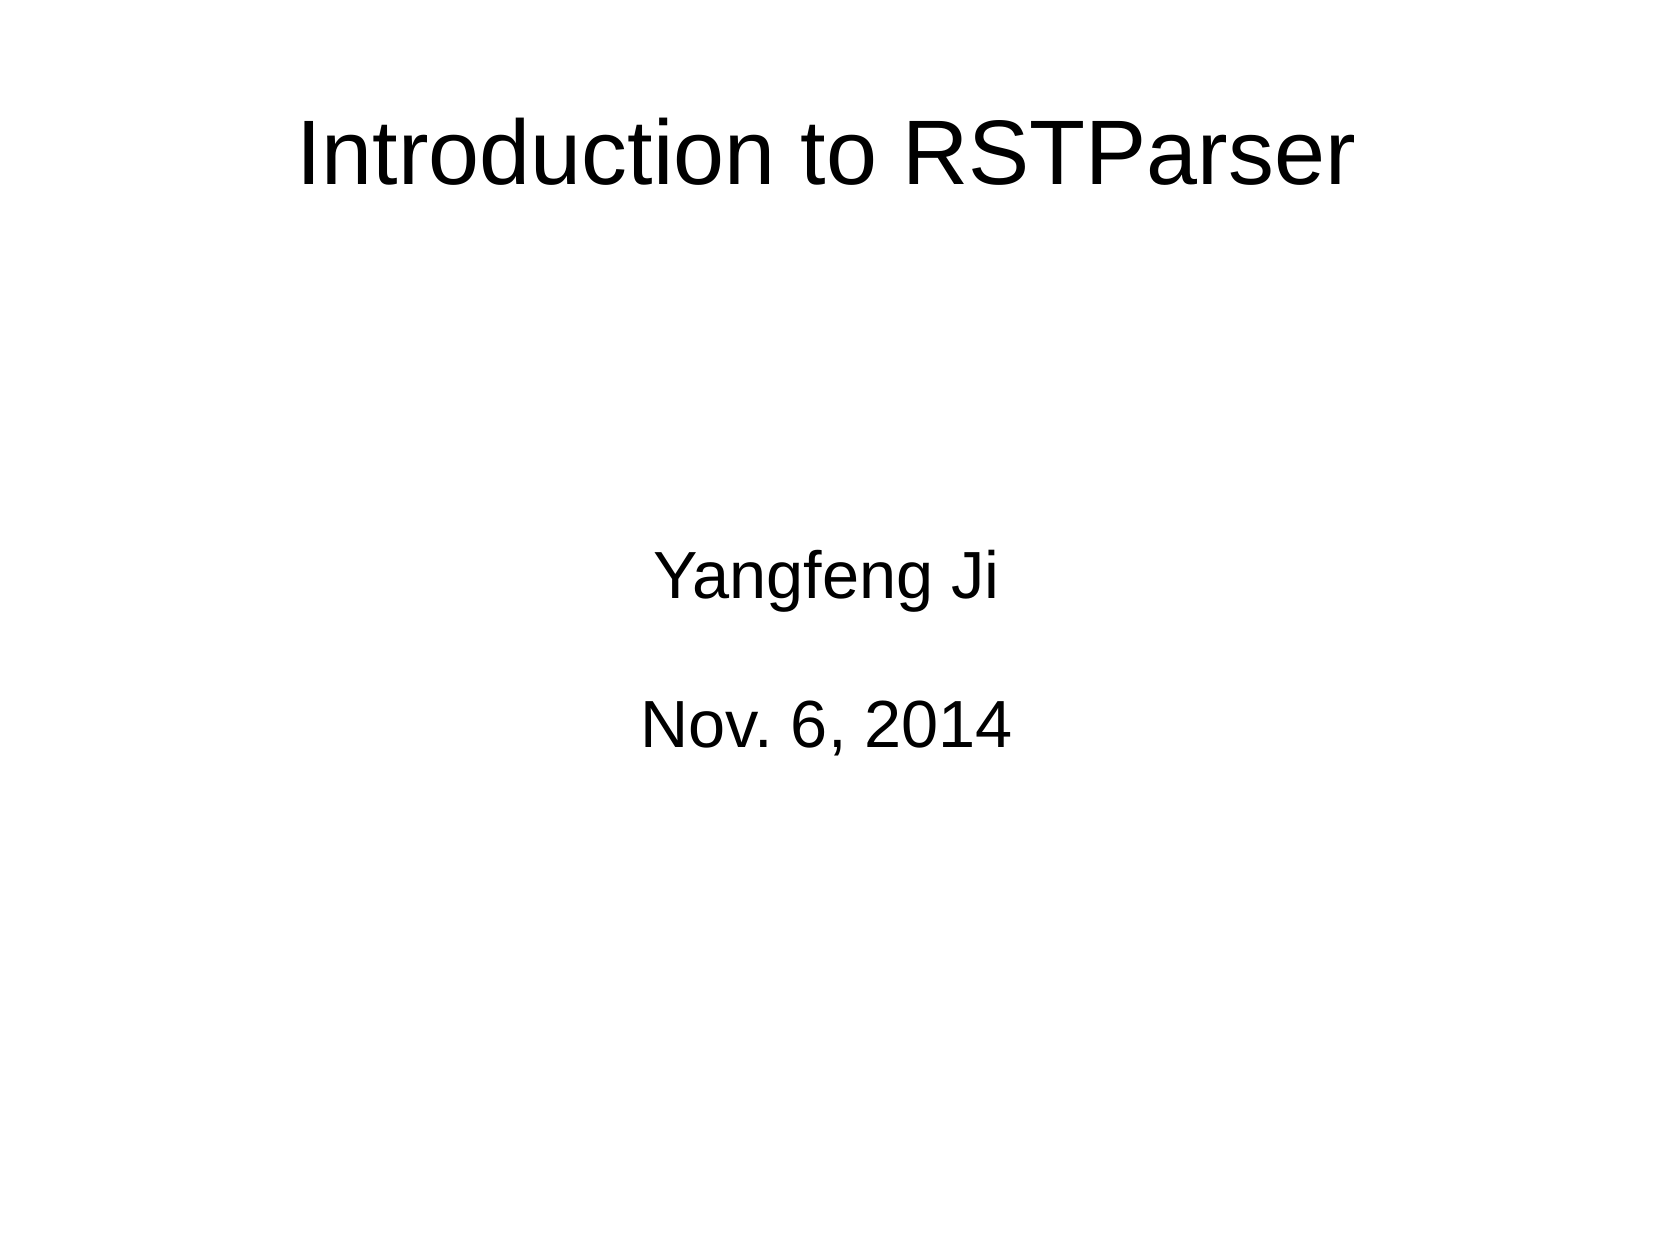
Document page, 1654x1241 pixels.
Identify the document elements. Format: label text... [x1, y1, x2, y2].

title Introduction to RSTParser [82, 49, 1571, 257]
subtitle Yangfeng Ji Nov. 6, 2014 [82, 290, 1571, 1010]
